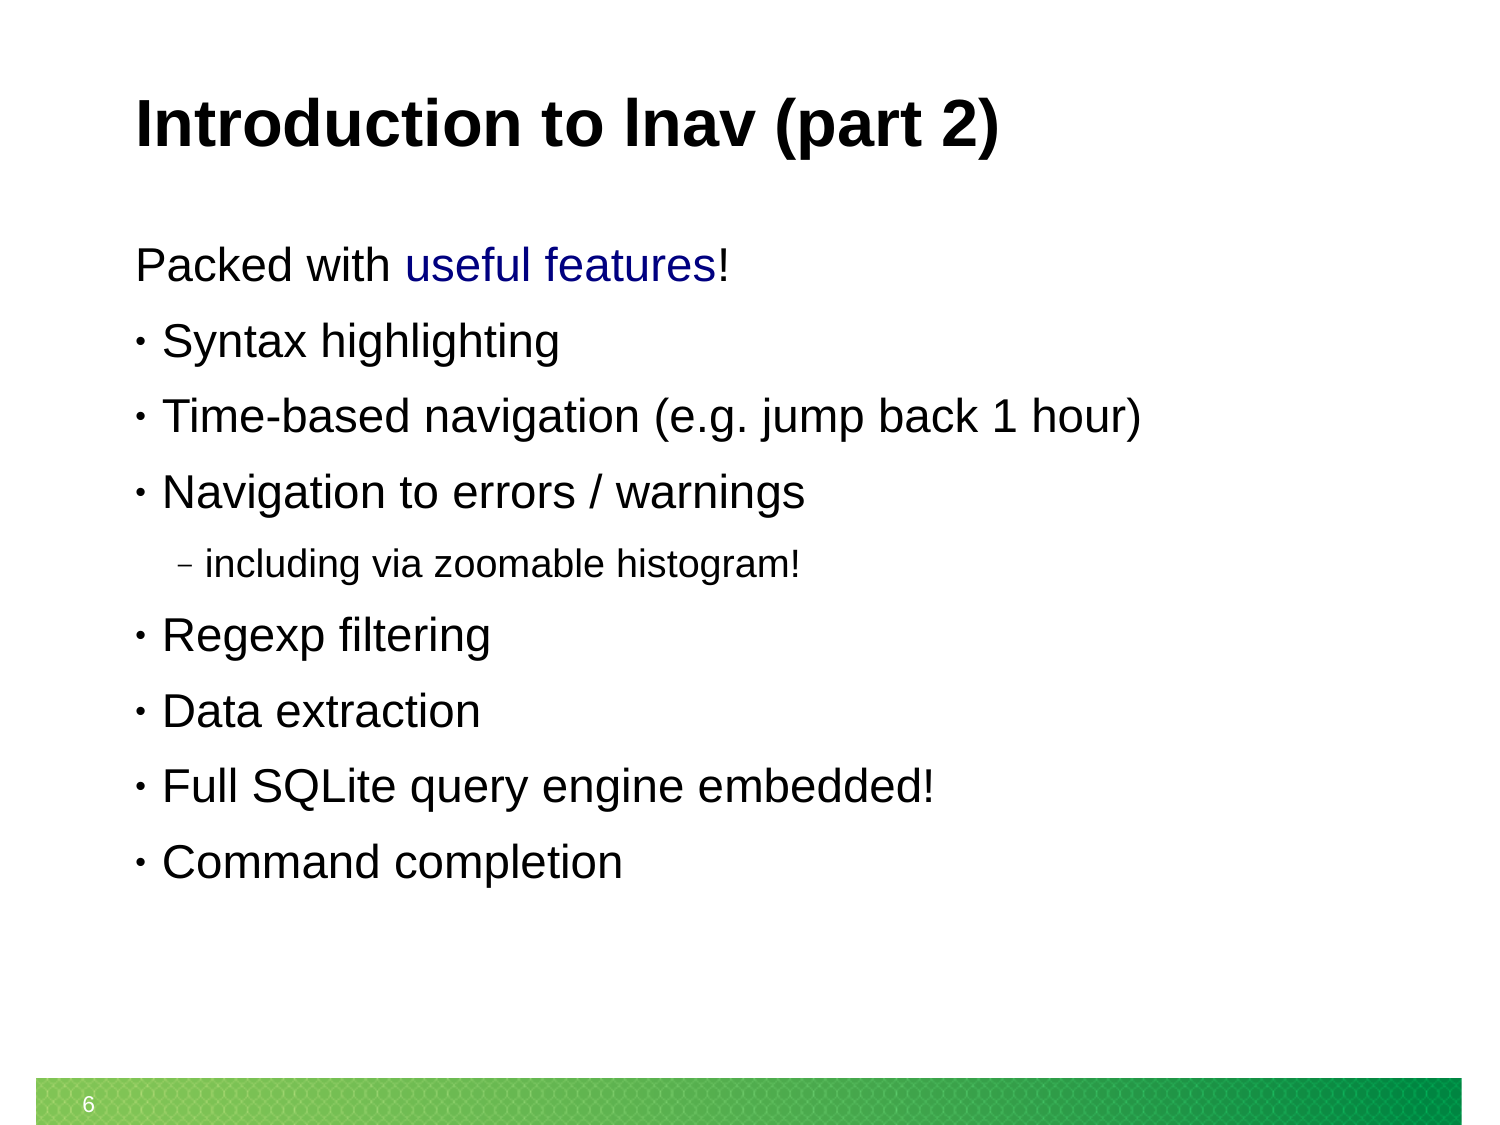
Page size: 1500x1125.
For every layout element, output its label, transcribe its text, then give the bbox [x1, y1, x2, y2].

picture [36, 1078, 1462, 1125]
list Packed with useful features! Syntax highlighting Time-based navigation (e.g. jump back 1 hour) Navigation to errors / warnings including via zoomable histogram! Regexp filtering Data extraction Full SQLite query engine embedded! Command completion [135, 238, 1372, 892]
title Introduction to lnav (part 2) [135, 41, 1372, 204]
